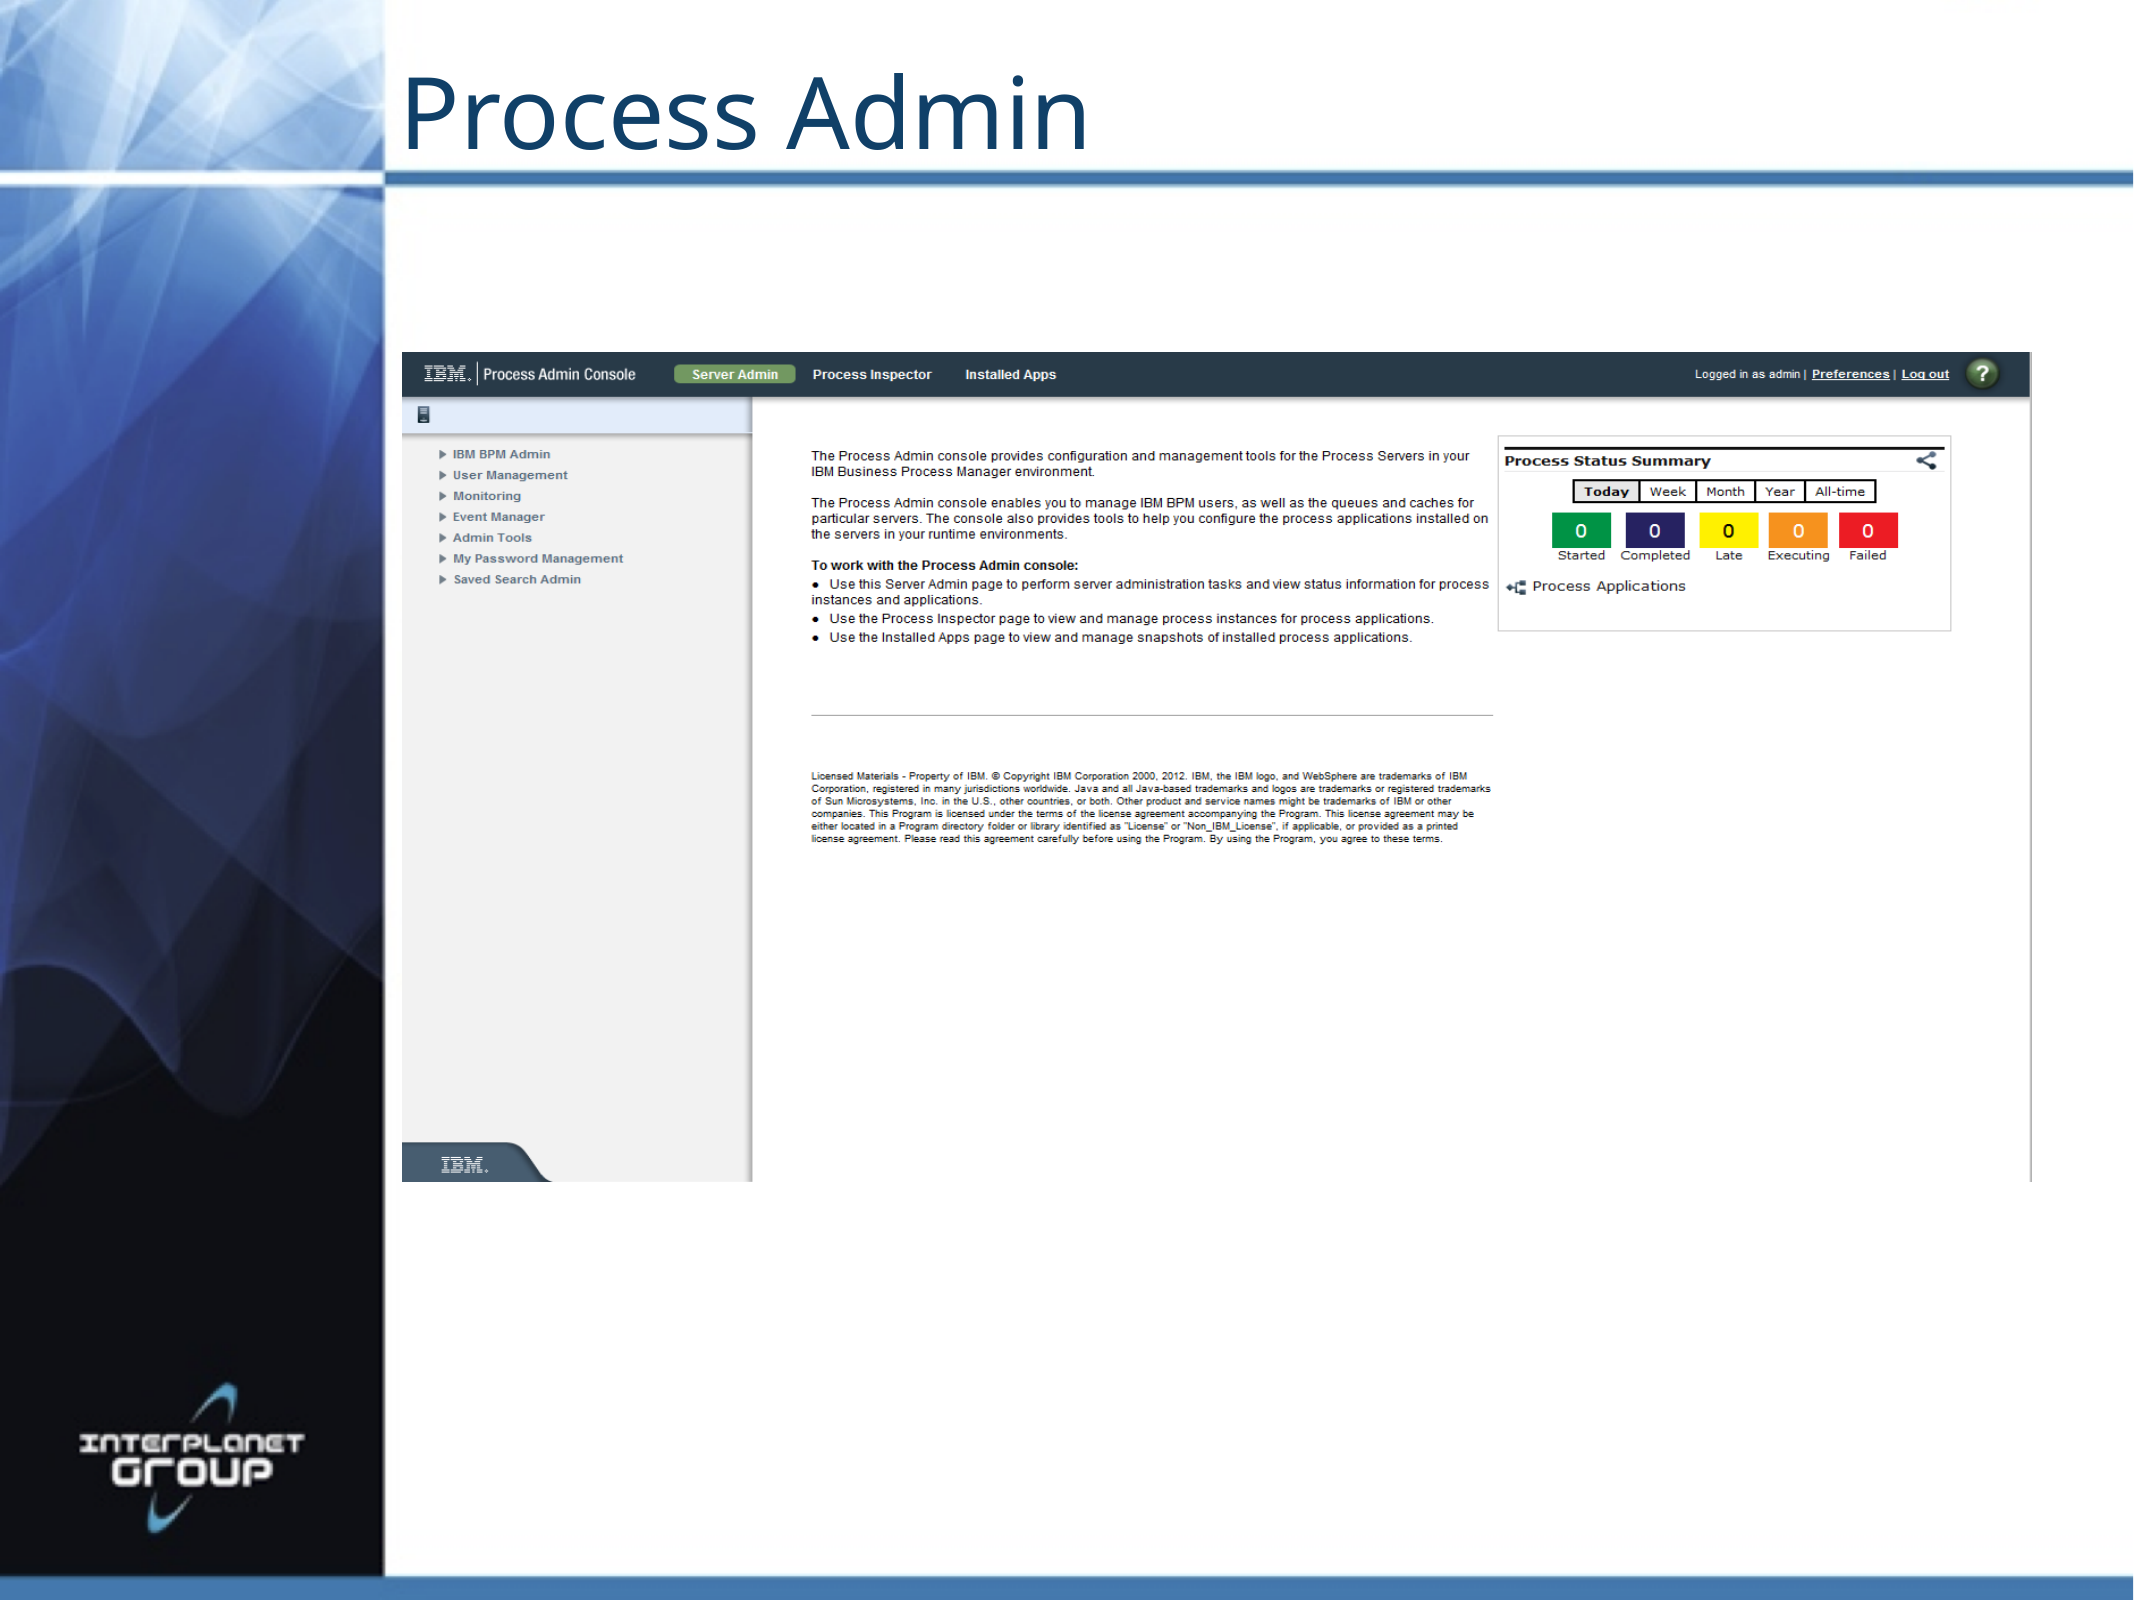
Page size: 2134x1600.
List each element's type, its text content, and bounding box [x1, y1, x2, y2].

list [391, 335, 2109, 1567]
picture [0, 0, 2134, 1600]
title Process Admin [391, 0, 2109, 295]
